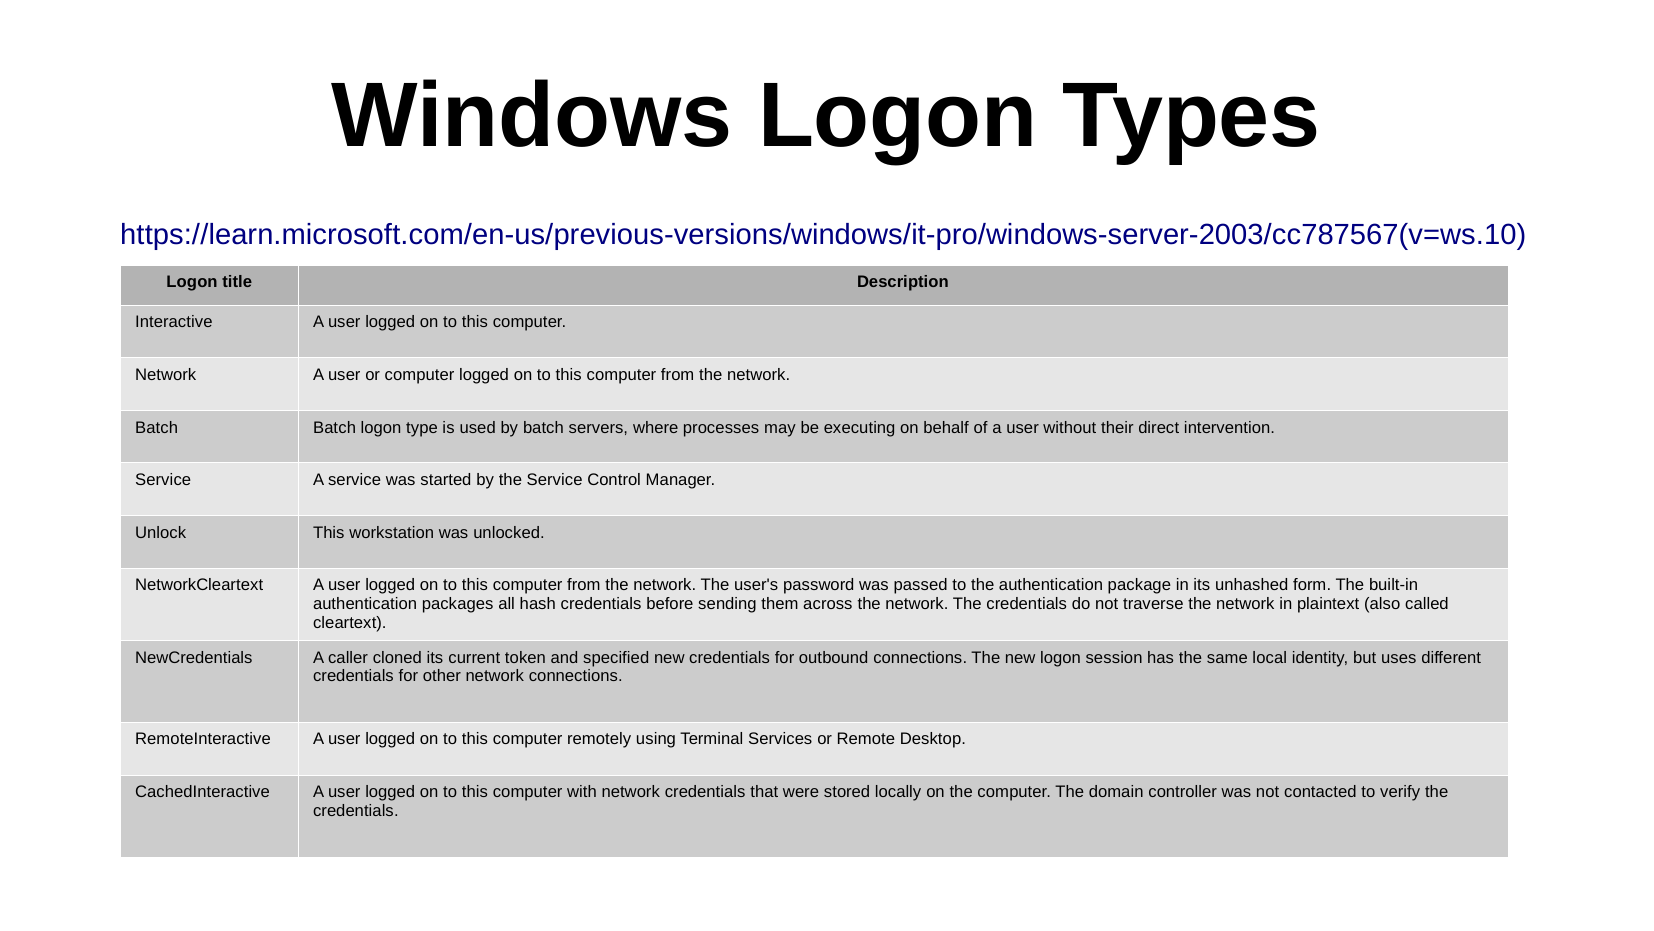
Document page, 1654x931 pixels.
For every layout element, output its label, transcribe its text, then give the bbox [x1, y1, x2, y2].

table_cell A user logged on to this computer with network credentials that were stored locally on the computer. The domain controller was not contacted to verify the credentials. [299, 776, 1508, 857]
table_header Logon title [121, 266, 298, 305]
table_cell Interactive [121, 306, 298, 357]
table_cell Batch [121, 411, 298, 462]
table_cell NetworkCleartext [121, 569, 298, 640]
table_cell Batch logon type is used by batch servers, where processes may be executing on behalf of a user without their direct intervention. [299, 411, 1508, 462]
table_cell A user logged on to this computer from the network. The user's password was passed to the authentication package in its unhashed form. The built-in authentication packages all hash credentials before sending them across the network. The credentials do not traverse the network in plaintext (also called cleartext). [299, 569, 1508, 640]
table_cell A service was started by the Service Control Manager. [299, 463, 1508, 515]
table_cell A user logged on to this computer. [299, 306, 1508, 357]
table_cell This workstation was unlocked. [299, 516, 1508, 568]
table_cell CachedInteractive [121, 776, 298, 857]
table_cell A user or computer logged on to this computer from the network. [299, 358, 1508, 410]
table_cell A user logged on to this computer remotely using Terminal Services or Remote Desktop. [299, 723, 1508, 775]
table_cell NewCredentials [121, 641, 298, 722]
table_cell Unlock [121, 516, 298, 568]
table_cell RemoteInteractive [121, 723, 298, 775]
table_cell Network [121, 358, 298, 410]
table_cell A caller cloned its current token and specified new credentials for outbound connections. The new logon session has the same local identity, but uses different credentials for other network connections. [299, 641, 1508, 722]
table_header Description [299, 266, 1508, 305]
title Windows Logon Types [82, 37, 1571, 193]
list https://learn.microsoft.com/en-us/previous-versions/windows/it-pro/windows-server-2003/cc787567(v=ws.10) [49, 217, 1538, 263]
table_cell Service [121, 463, 298, 515]
